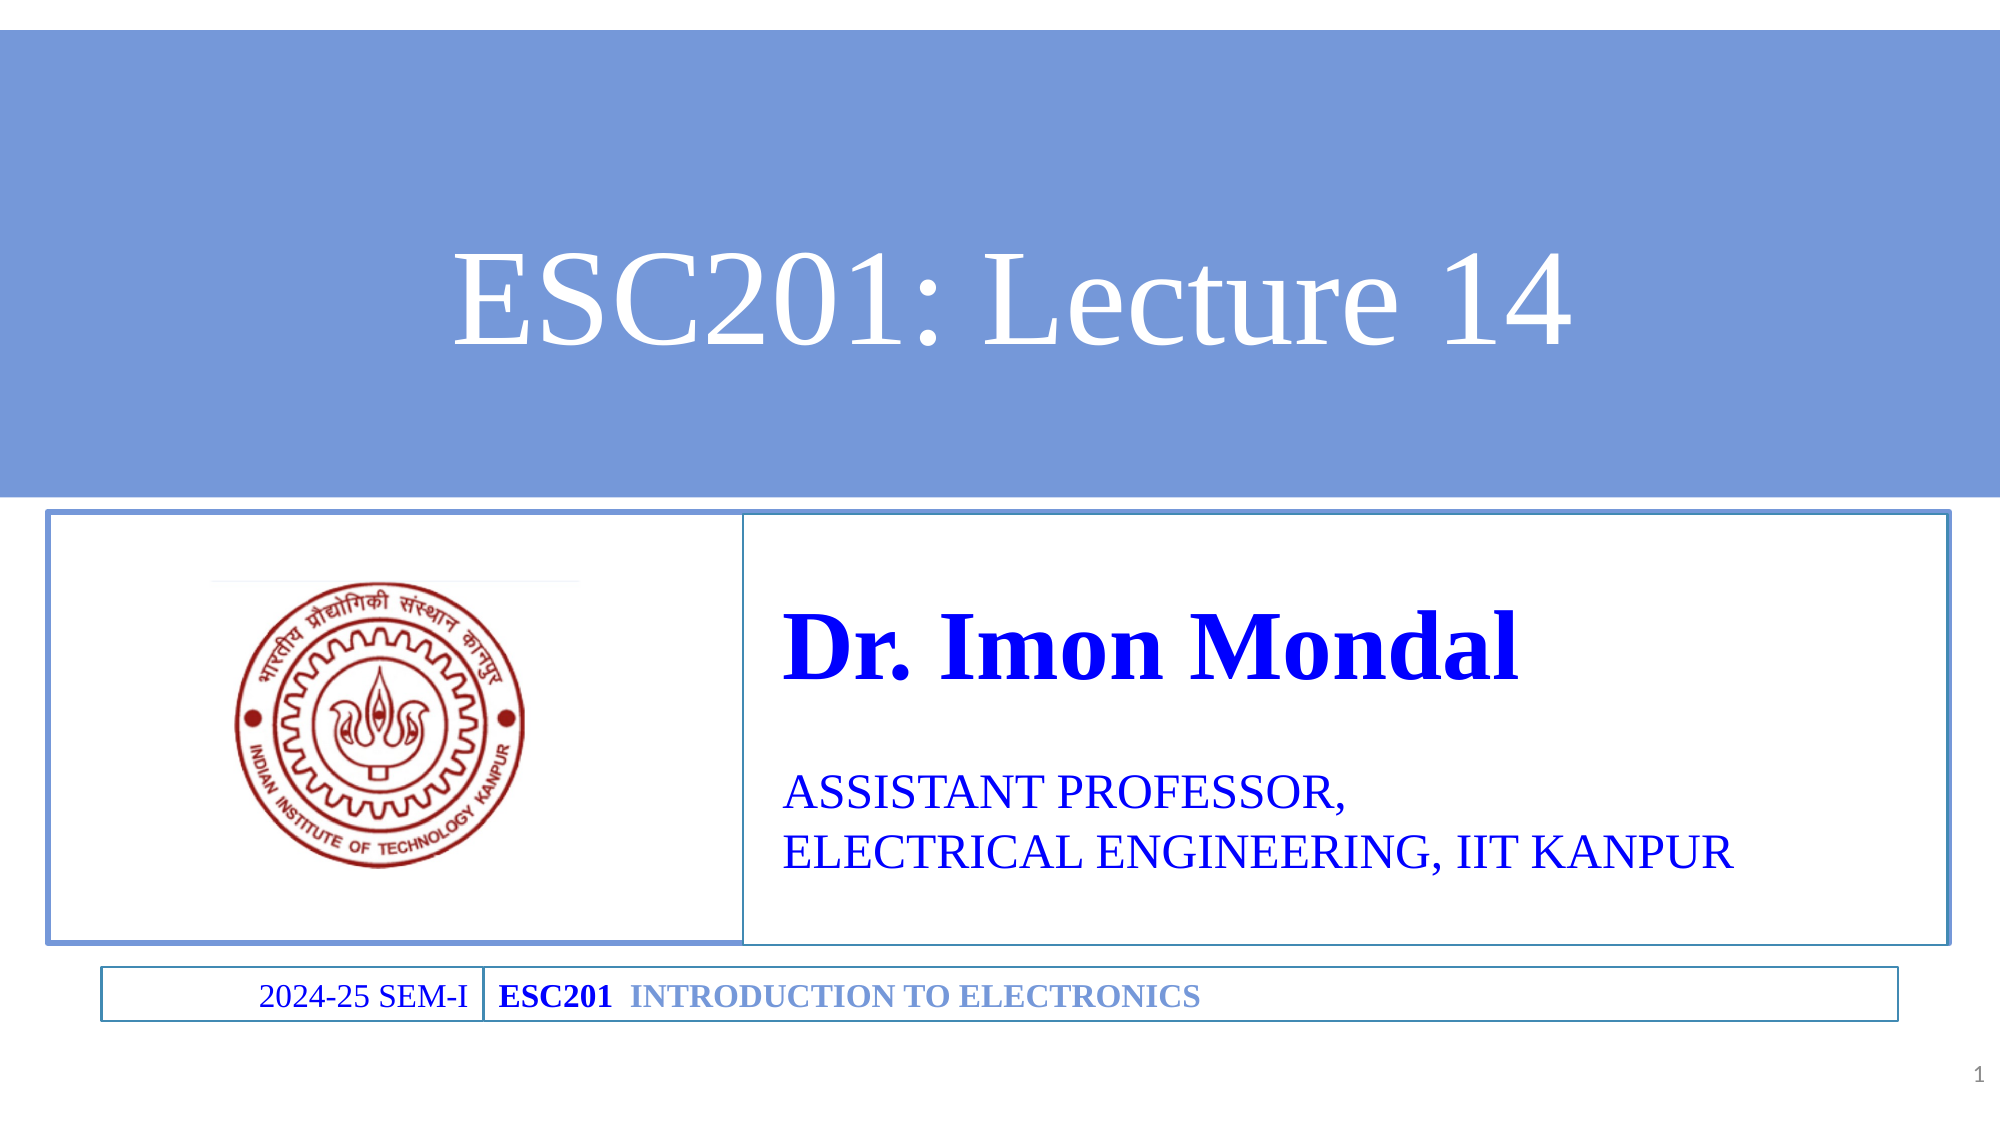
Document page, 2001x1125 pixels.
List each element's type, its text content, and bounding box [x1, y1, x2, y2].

slide_number <number> [1550, 1042, 2000, 1103]
title ESC201: Lecture 14 [83, 84, 1942, 381]
picture [213, 584, 578, 898]
